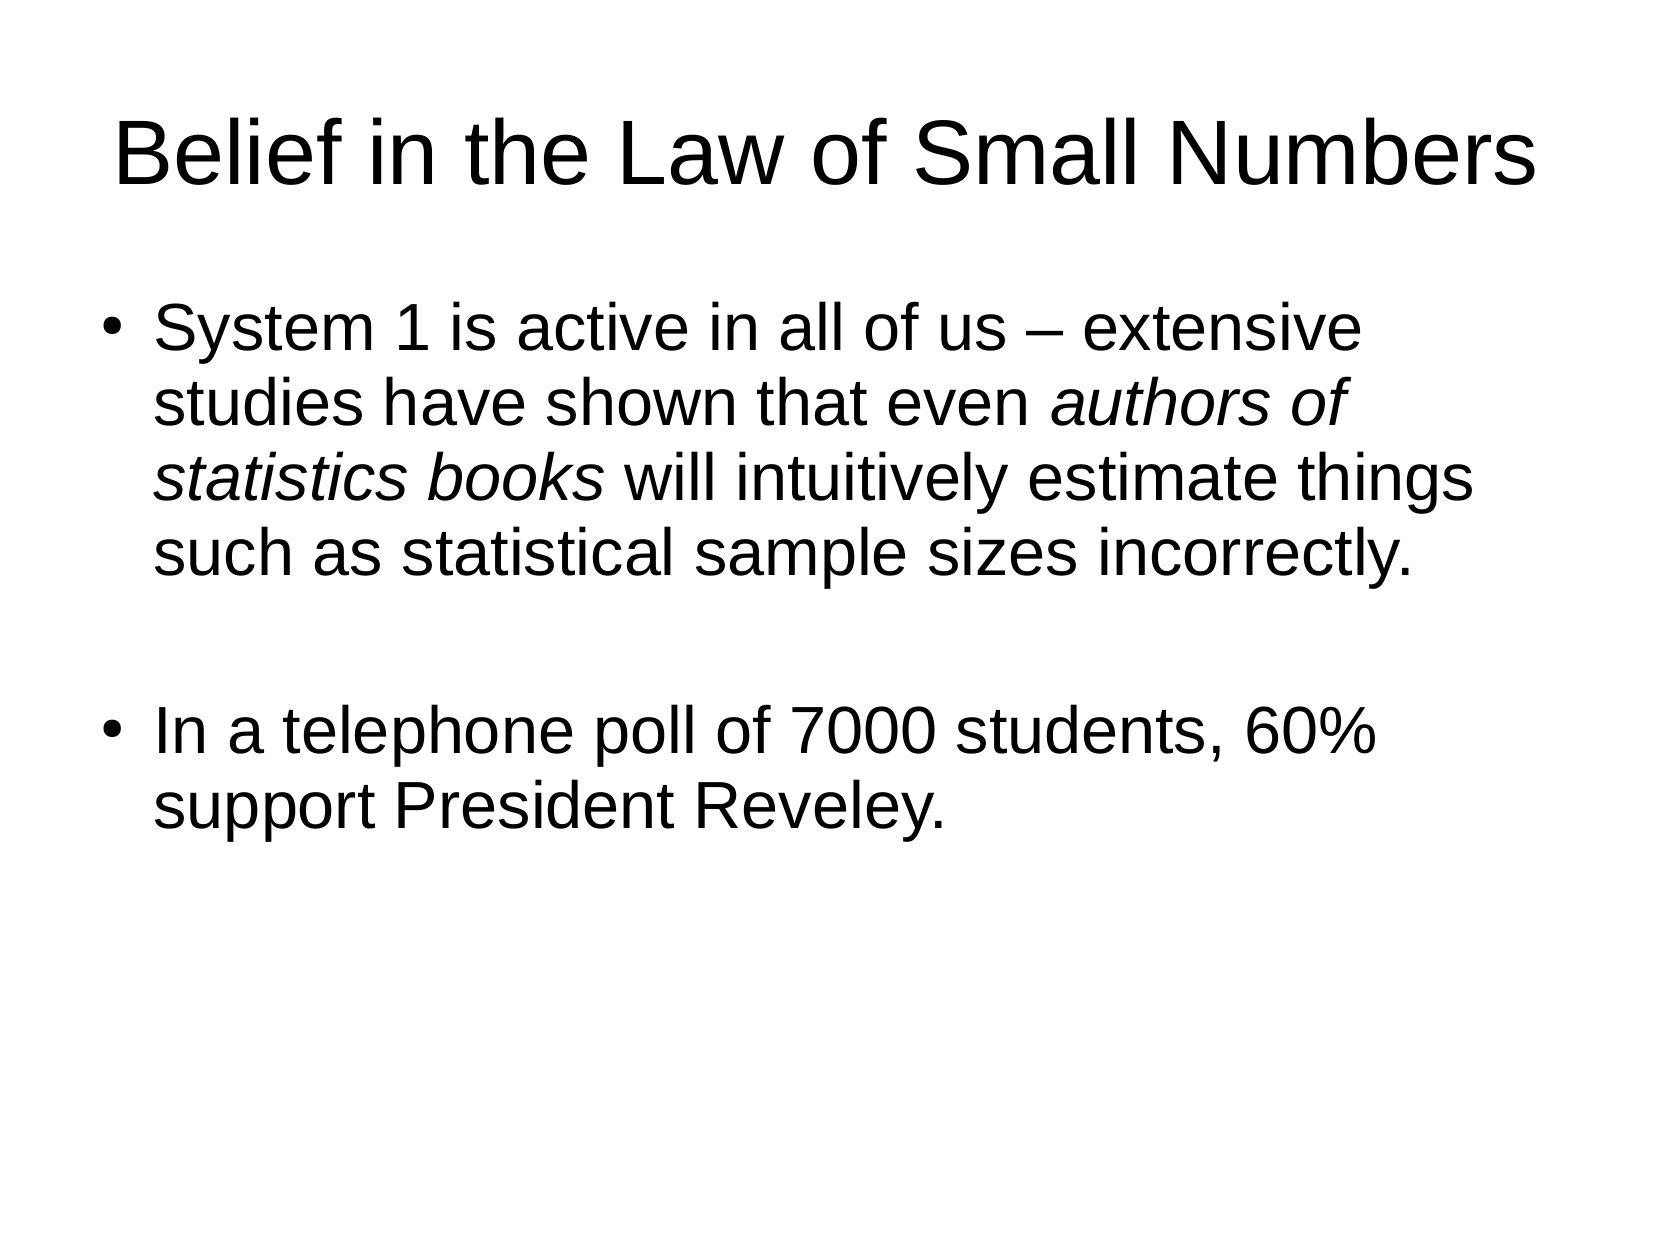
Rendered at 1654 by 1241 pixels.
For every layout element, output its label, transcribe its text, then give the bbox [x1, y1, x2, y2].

title Belief in the Law of Small Numbers [82, 49, 1571, 257]
list System 1 is active in all of us – extensive studies have shown that even authors of statistics books will intuitively estimate things such as statistical sample sizes incorrectly. In a telephone poll of 7000 students, 60% support President Reveley. [82, 290, 1571, 1010]
